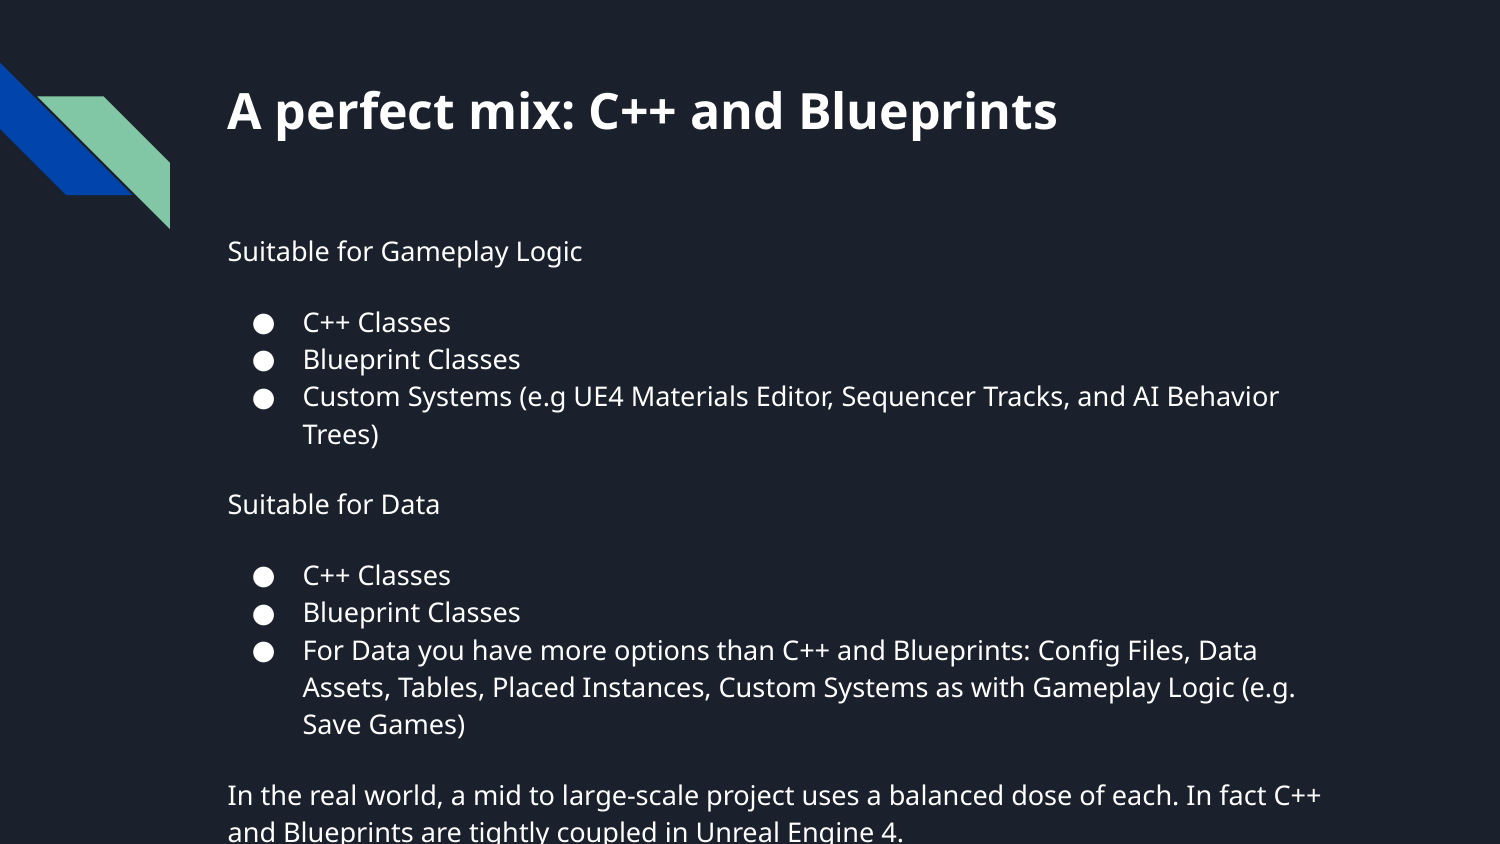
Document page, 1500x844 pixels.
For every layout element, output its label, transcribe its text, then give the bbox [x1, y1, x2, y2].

text_box Suitable for Gameplay Logic C++ Classes Blueprint Classes Custom Systems (e.g UE4 Materials Editor, Sequencer Tracks, and AI Behavior Trees) Suitable for Data C++ Classes Blueprint Classes For Data you have more options than C++ and Blueprints: Config Files, Data Assets, Tables, Placed Instances, Custom Systems as with Gameplay Logic (e.g. Save Games) In the real world, a mid to large-scale project uses a balanced dose of each. In fact C++ and Blueprints are tightly coupled in Unreal Engine 4. [212, 214, 1368, 735]
text_box A perfect mix: C++ and Blueprints [212, 64, 1368, 214]
